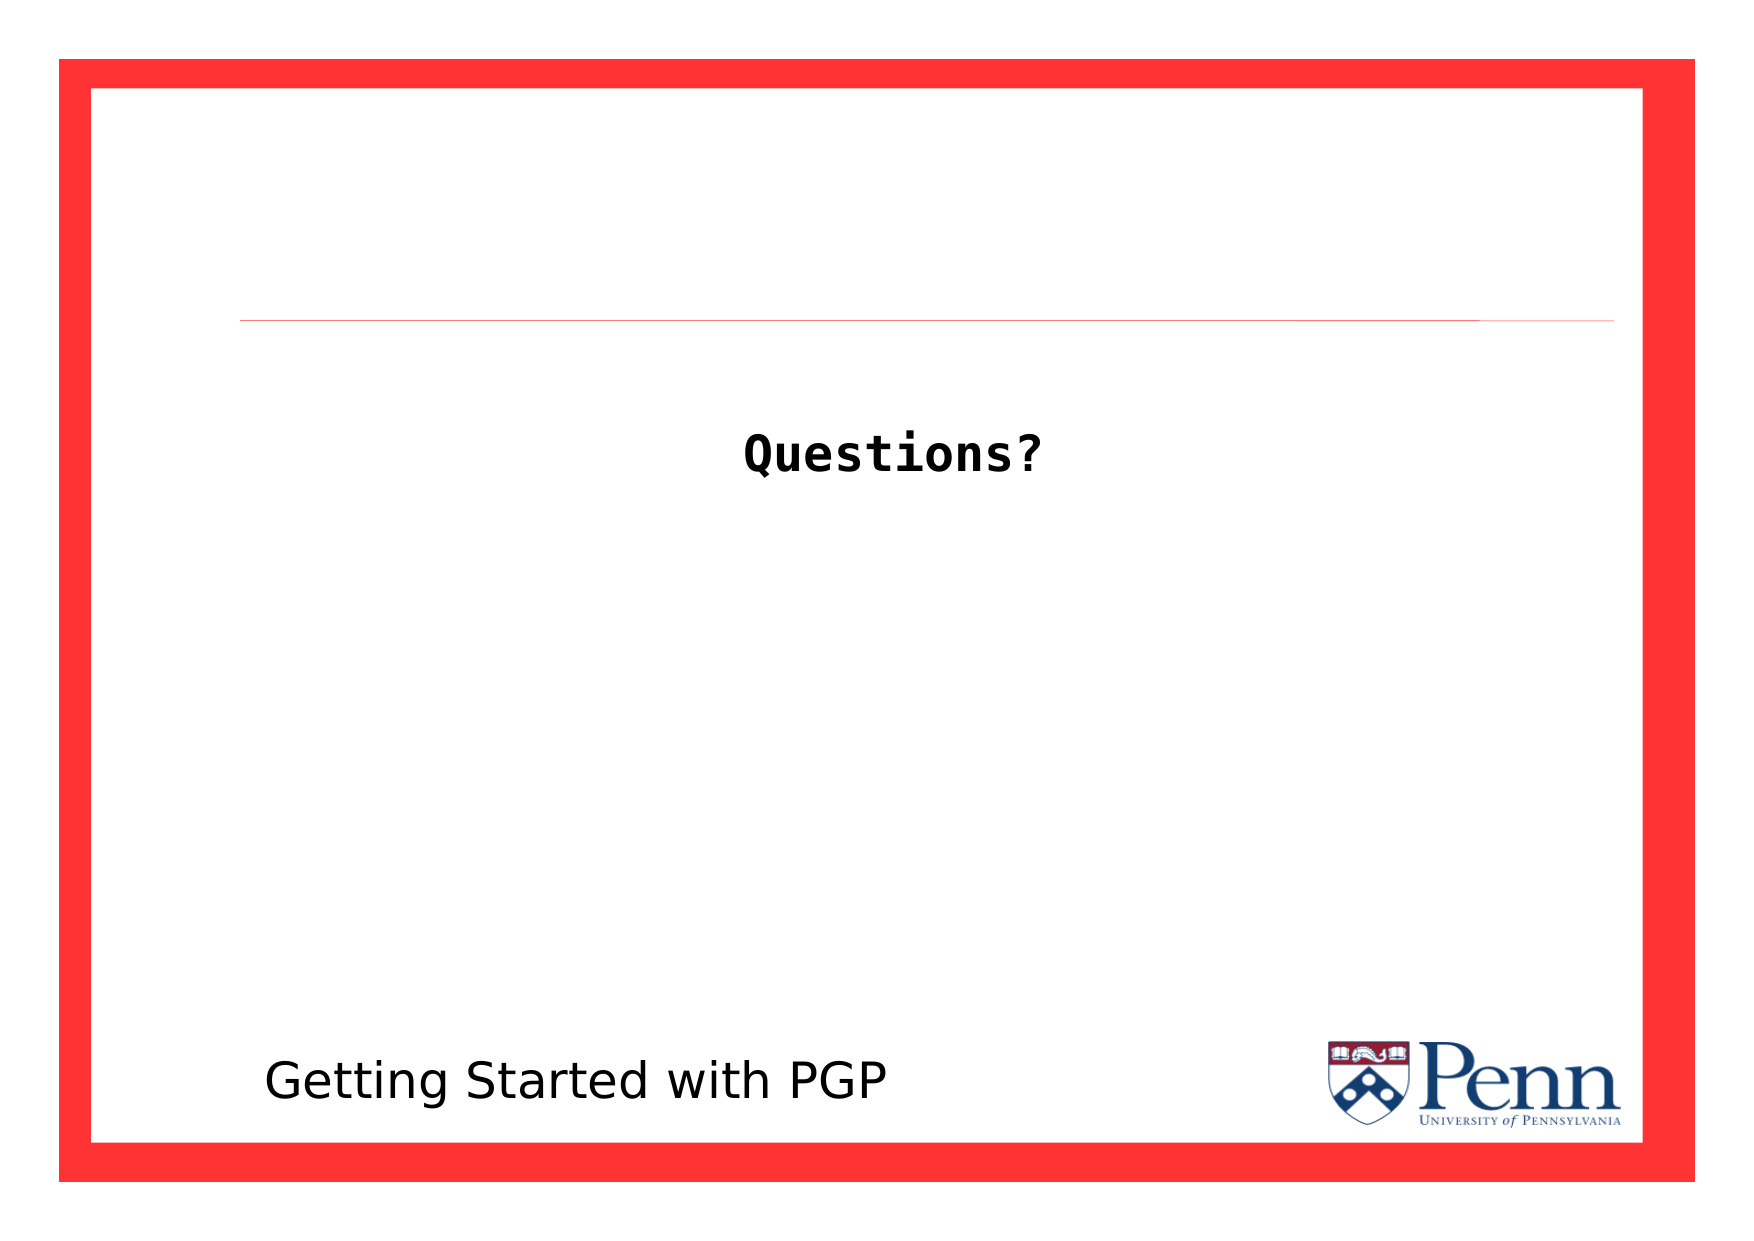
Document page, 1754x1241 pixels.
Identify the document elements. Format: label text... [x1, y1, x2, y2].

picture [1327, 1039, 1621, 1128]
list Questions? [726, 420, 1109, 633]
